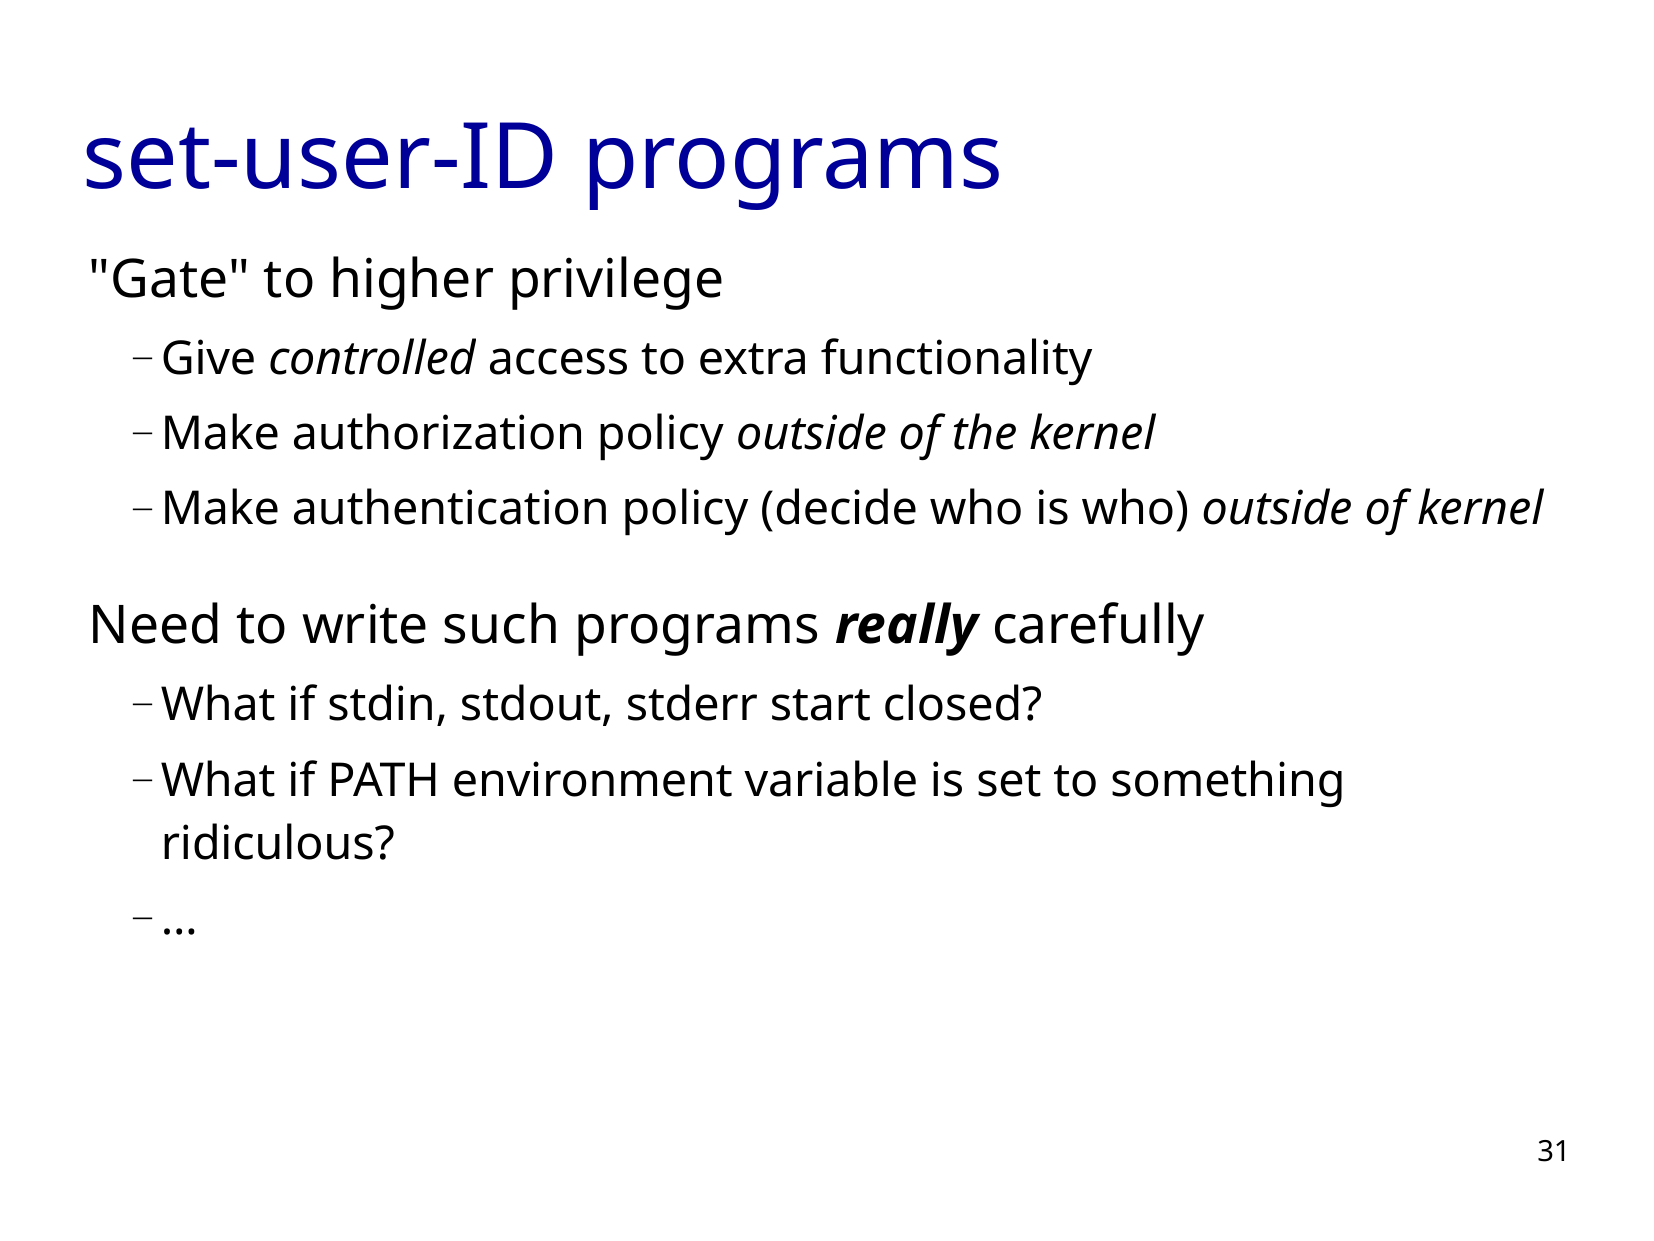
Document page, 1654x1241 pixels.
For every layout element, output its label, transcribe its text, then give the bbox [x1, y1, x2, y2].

title set-user-ID programs [82, 49, 1571, 240]
list "Gate" to higher privilege Give controlled access to extra functionality Make authorization policy outside of the kernel Make authentication policy (decide who is who) outside of kernel Need to write such programs really carefully What if stdin, stdout, stderr start closed? What if PATH environment variable is set to something ridiculous? … [60, 240, 1571, 1081]
